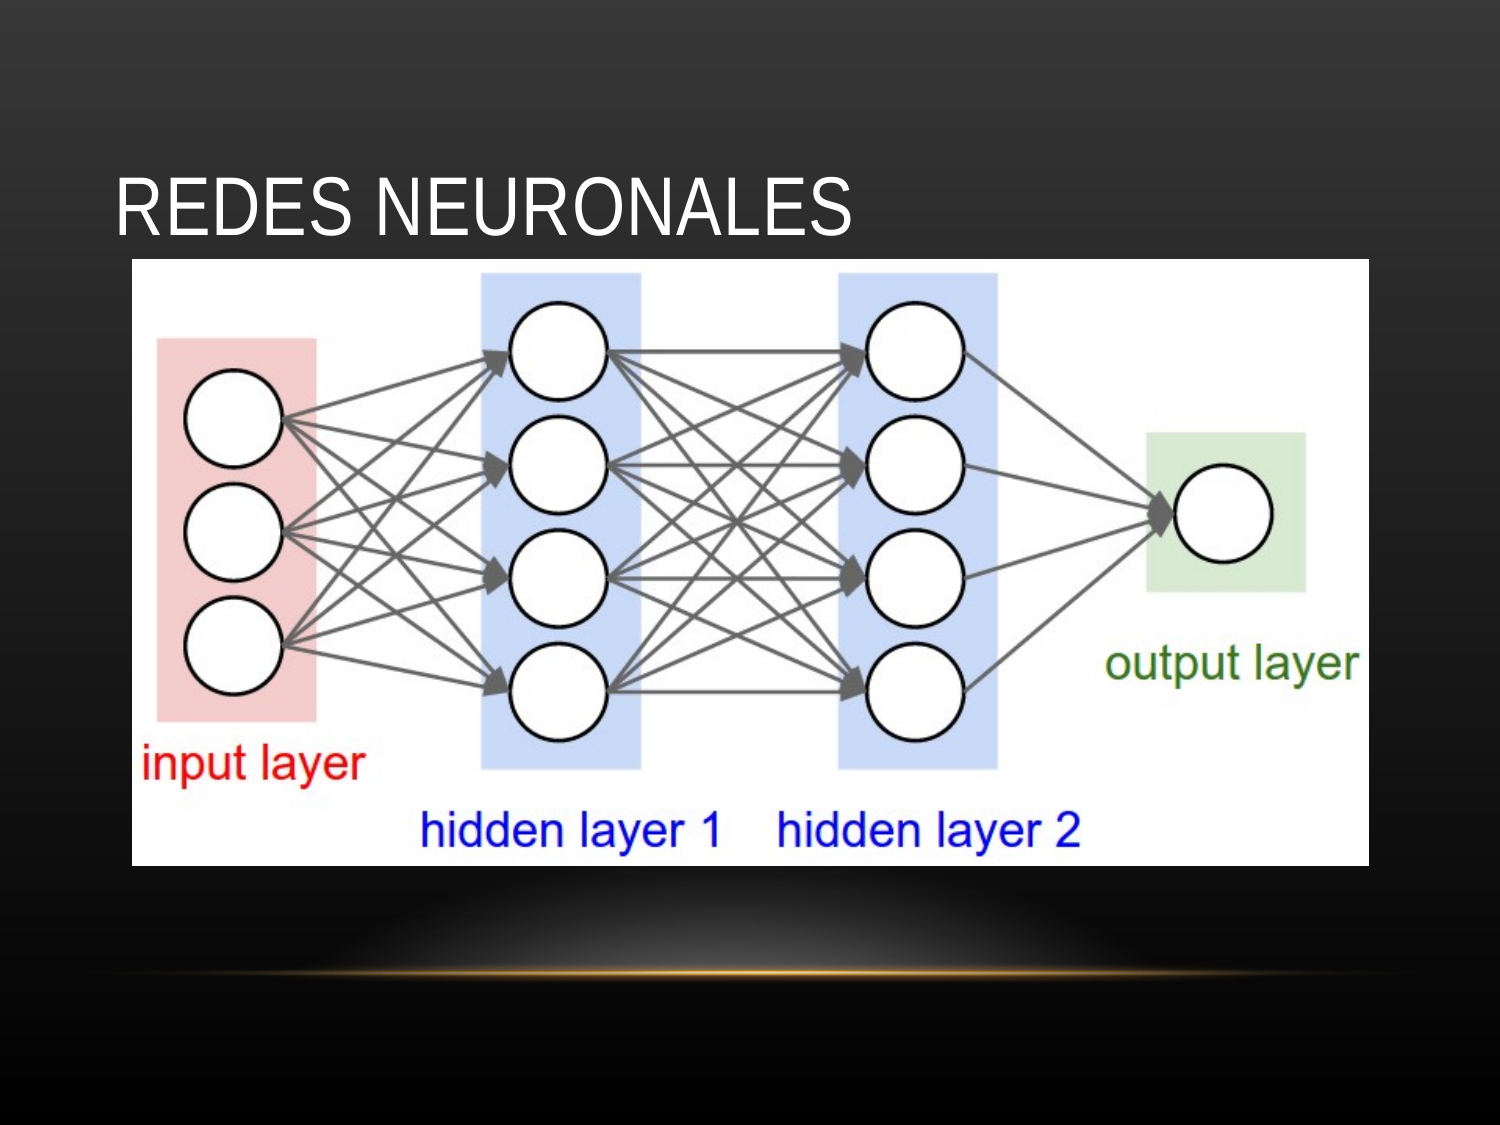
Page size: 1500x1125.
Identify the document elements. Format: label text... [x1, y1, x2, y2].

picture [132, 259, 1369, 866]
title redes neuronales [99, 45, 1400, 233]
